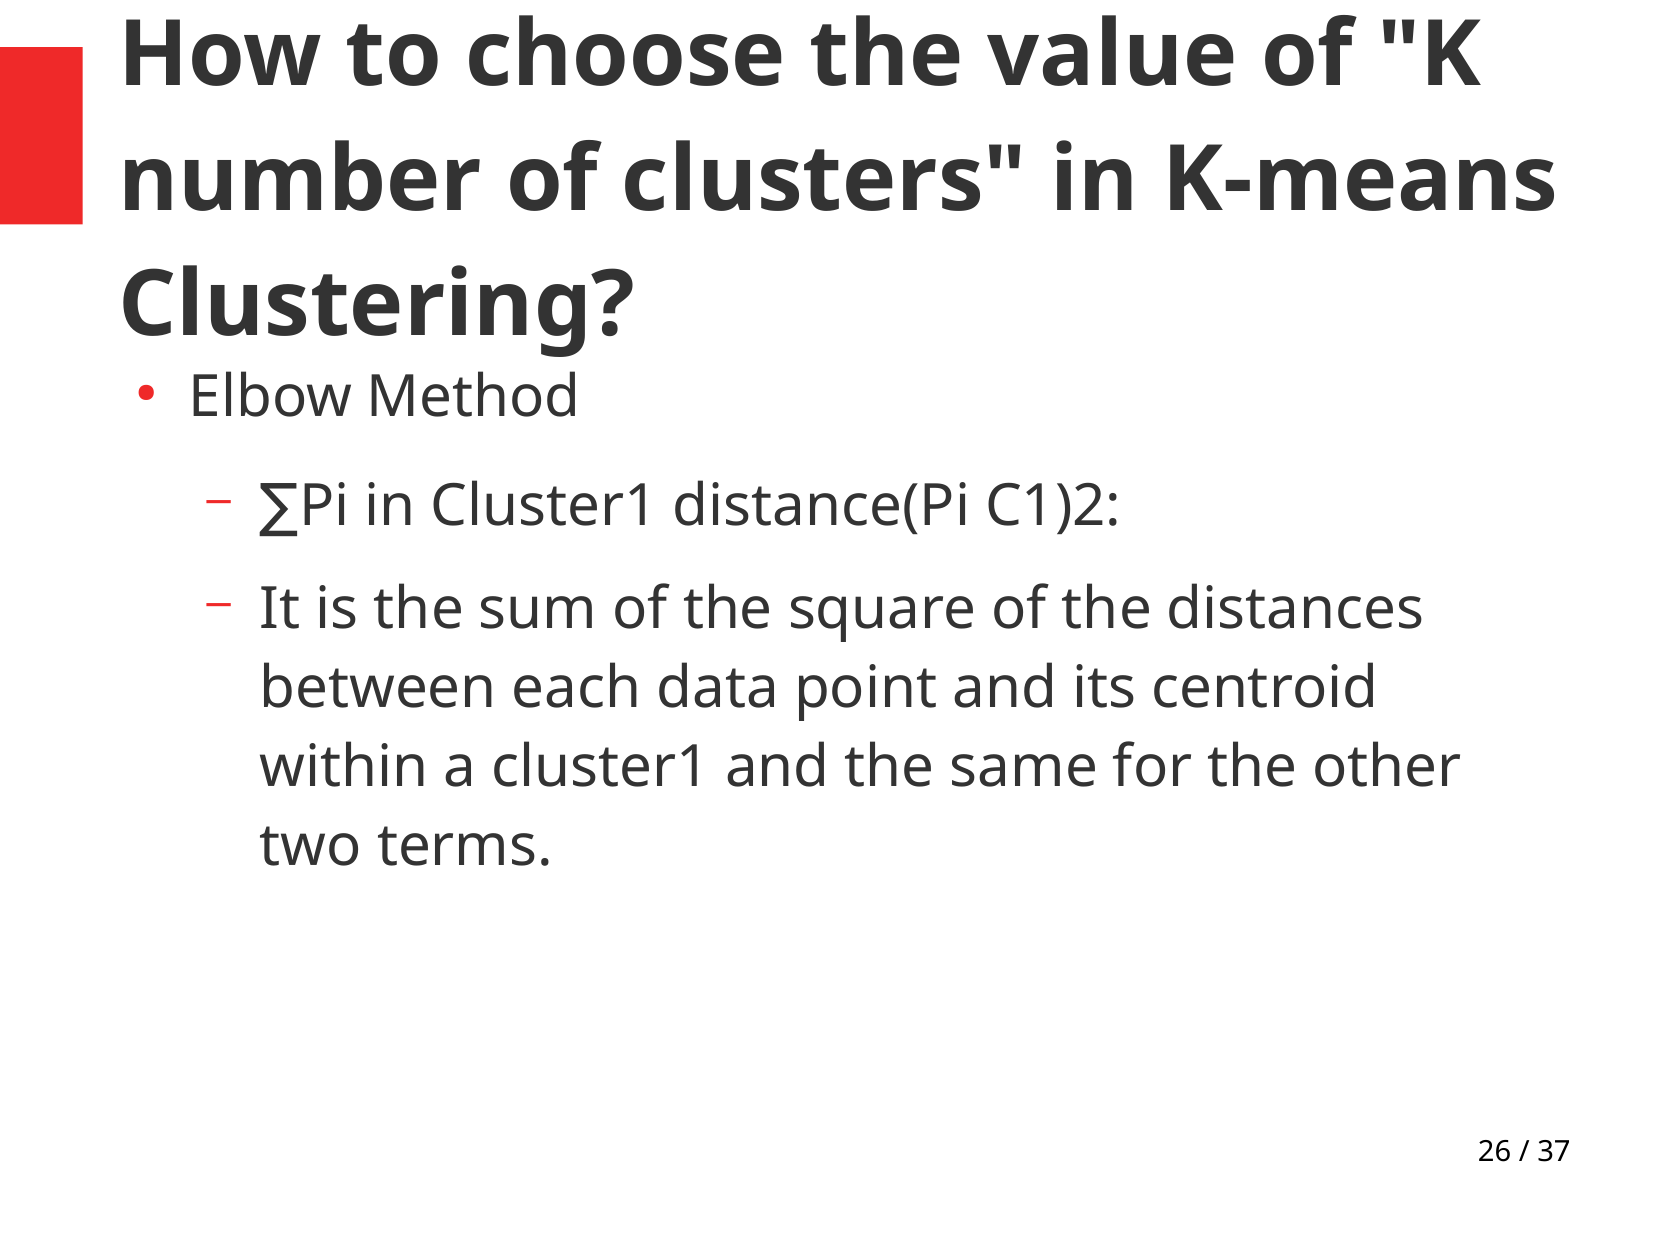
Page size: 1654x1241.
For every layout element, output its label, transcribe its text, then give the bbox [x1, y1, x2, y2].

title How to choose the value of "K number of clusters" in K-means Clustering? [118, 0, 1654, 363]
list Elbow Method ∑Pi in Cluster1 distance(Pi C1)2: It is the sum of the square of the distances between each data point and its centroid within a cluster1 and the same for the other two terms. [118, 354, 1536, 1074]
